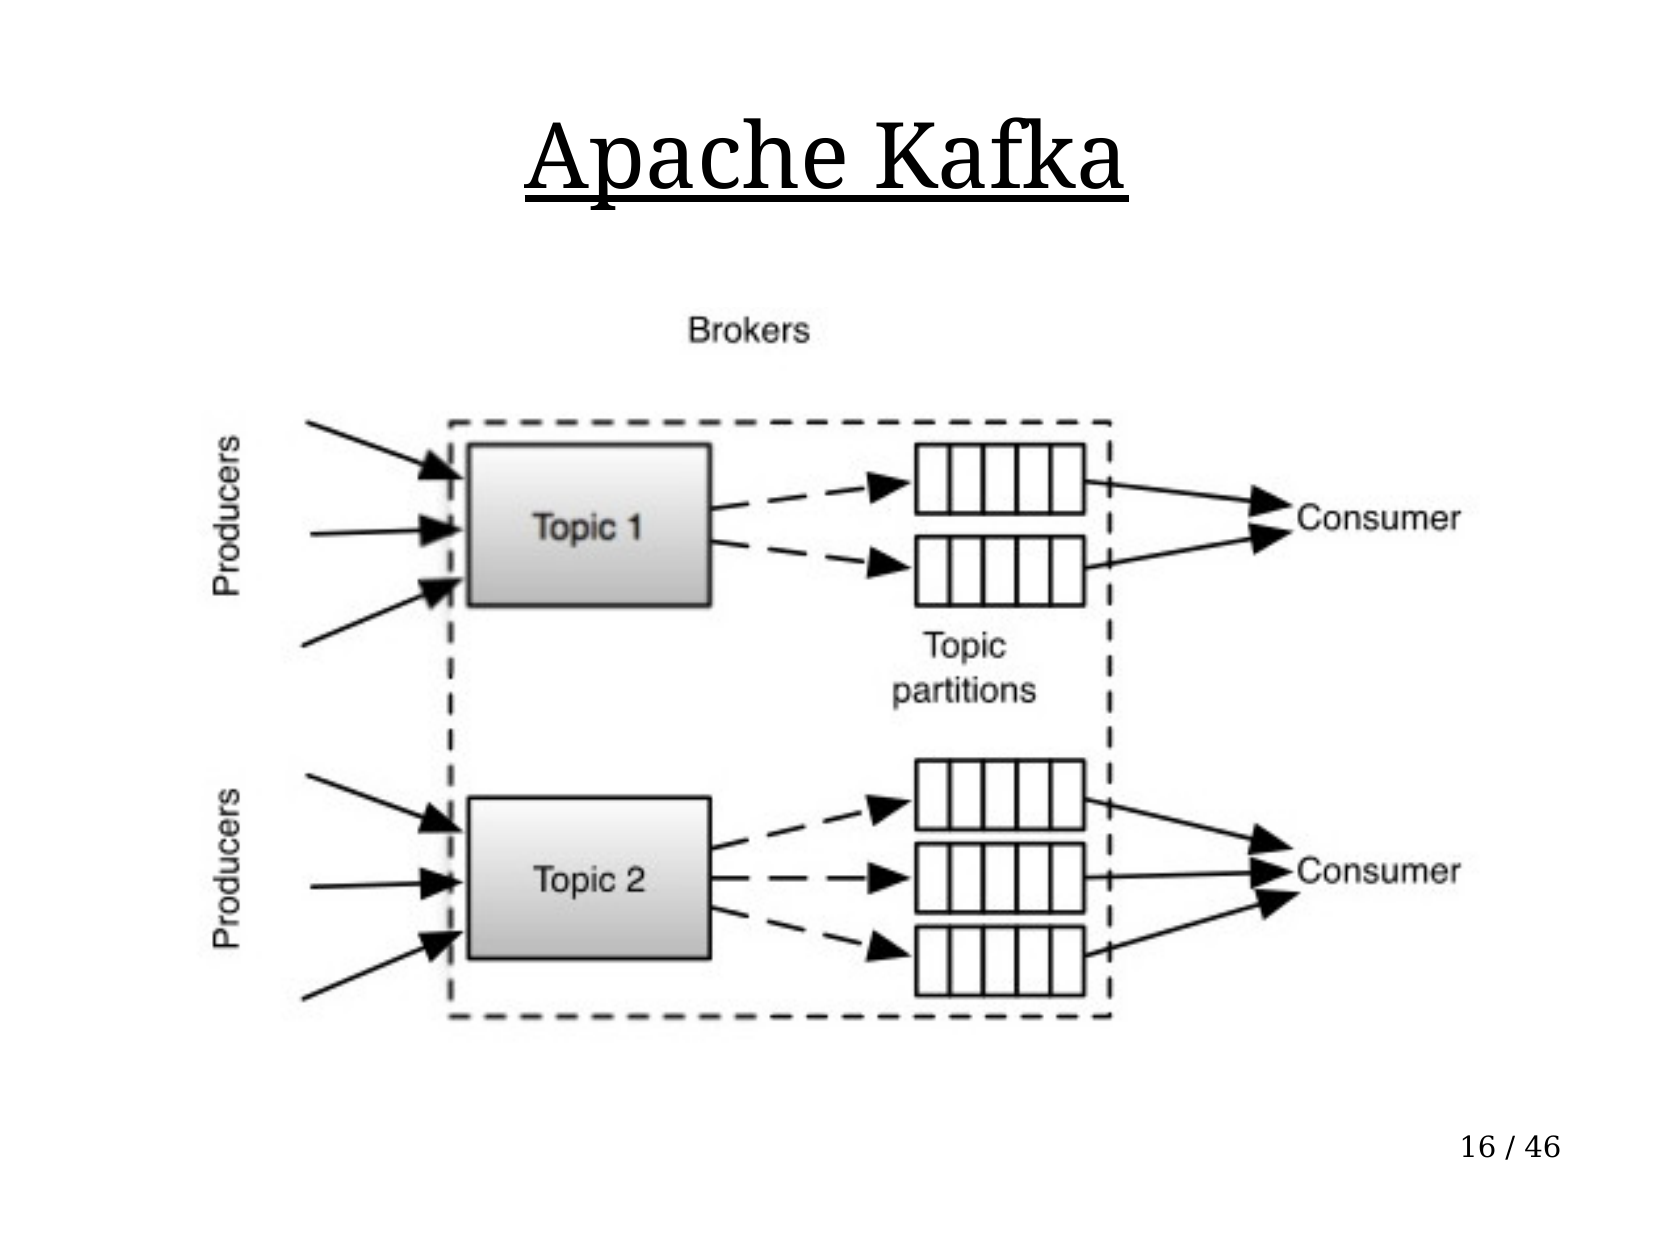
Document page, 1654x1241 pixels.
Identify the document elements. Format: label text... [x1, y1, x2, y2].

picture [156, 307, 1501, 1051]
title Apache Kafka [82, 49, 1571, 257]
